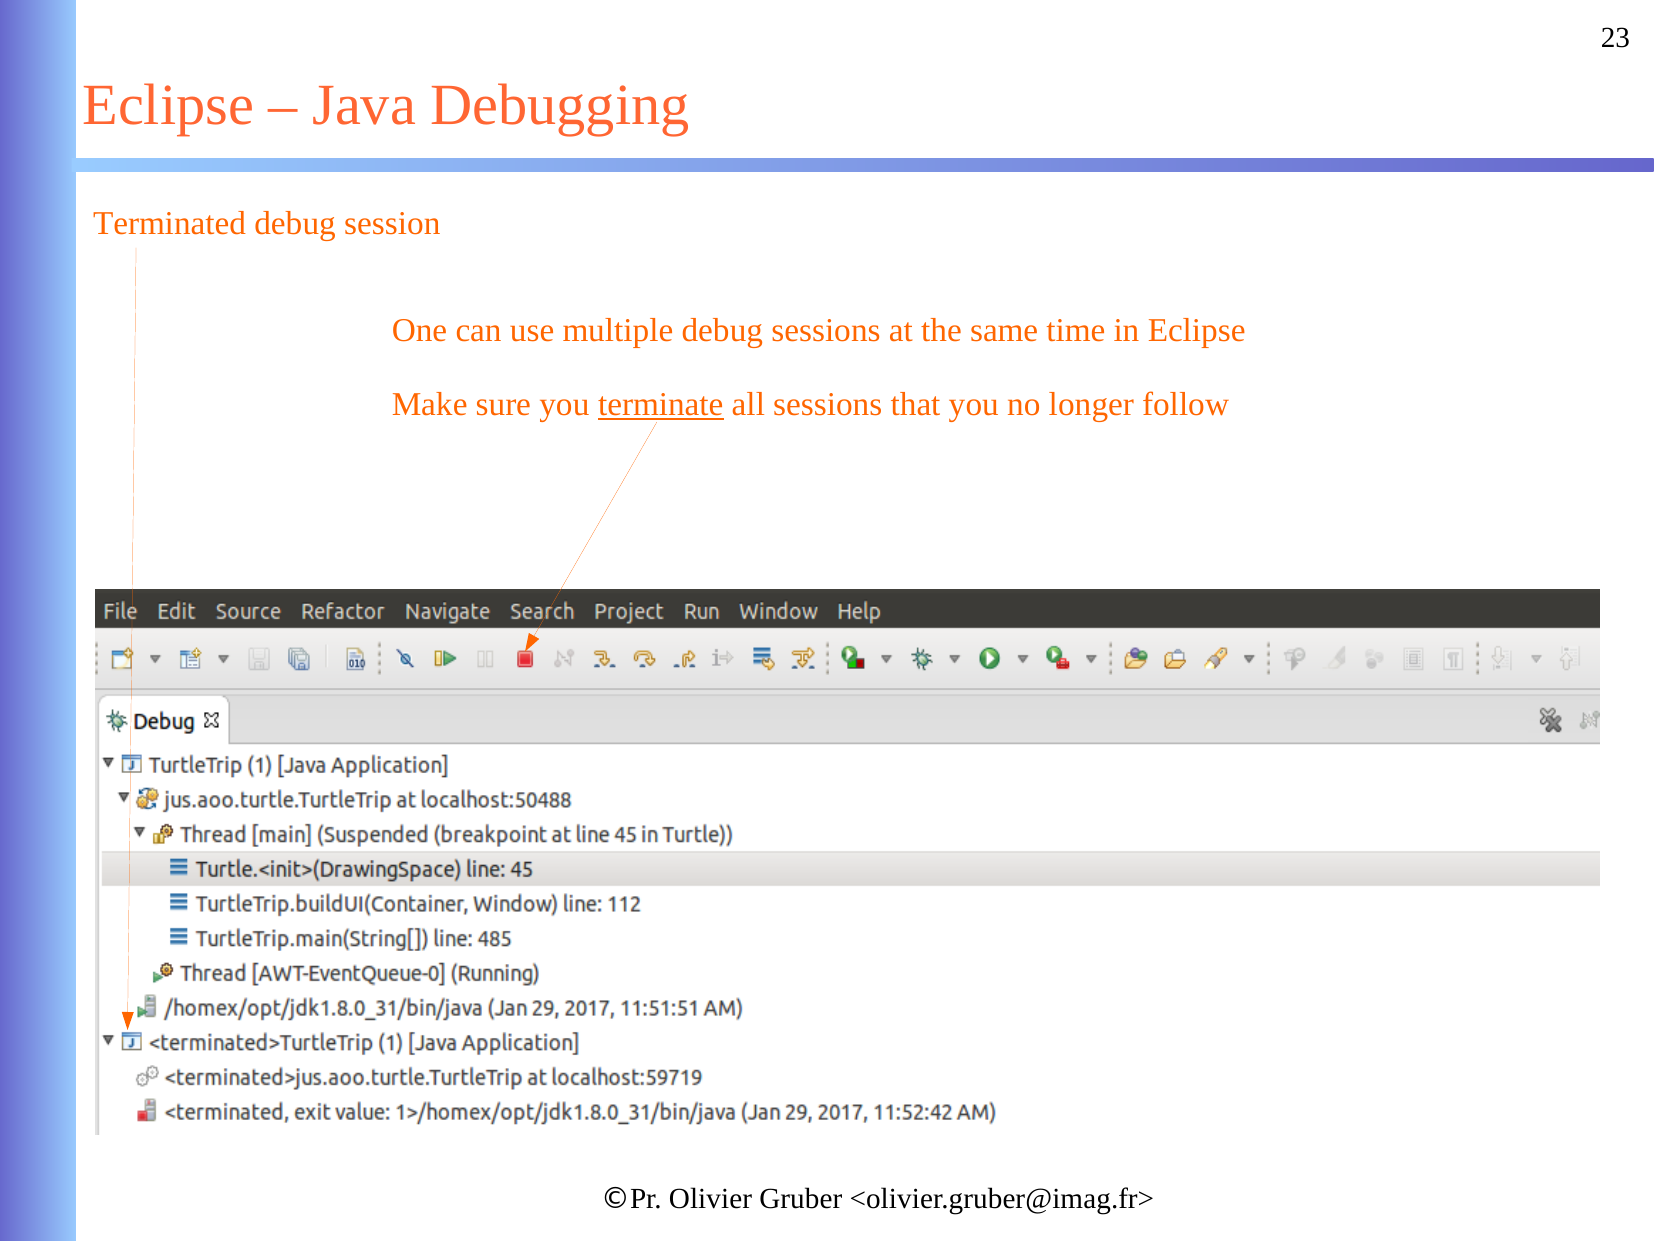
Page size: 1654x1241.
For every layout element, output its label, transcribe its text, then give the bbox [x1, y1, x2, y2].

title Eclipse – Java Debugging [82, 49, 1571, 161]
picture [95, 589, 1600, 1135]
text_box Terminated debug session [93, 204, 439, 242]
text_box One can use multiple debug sessions at the same time in Eclipse Make sure you terminate all sessions that you no longer follow [391, 311, 1248, 424]
